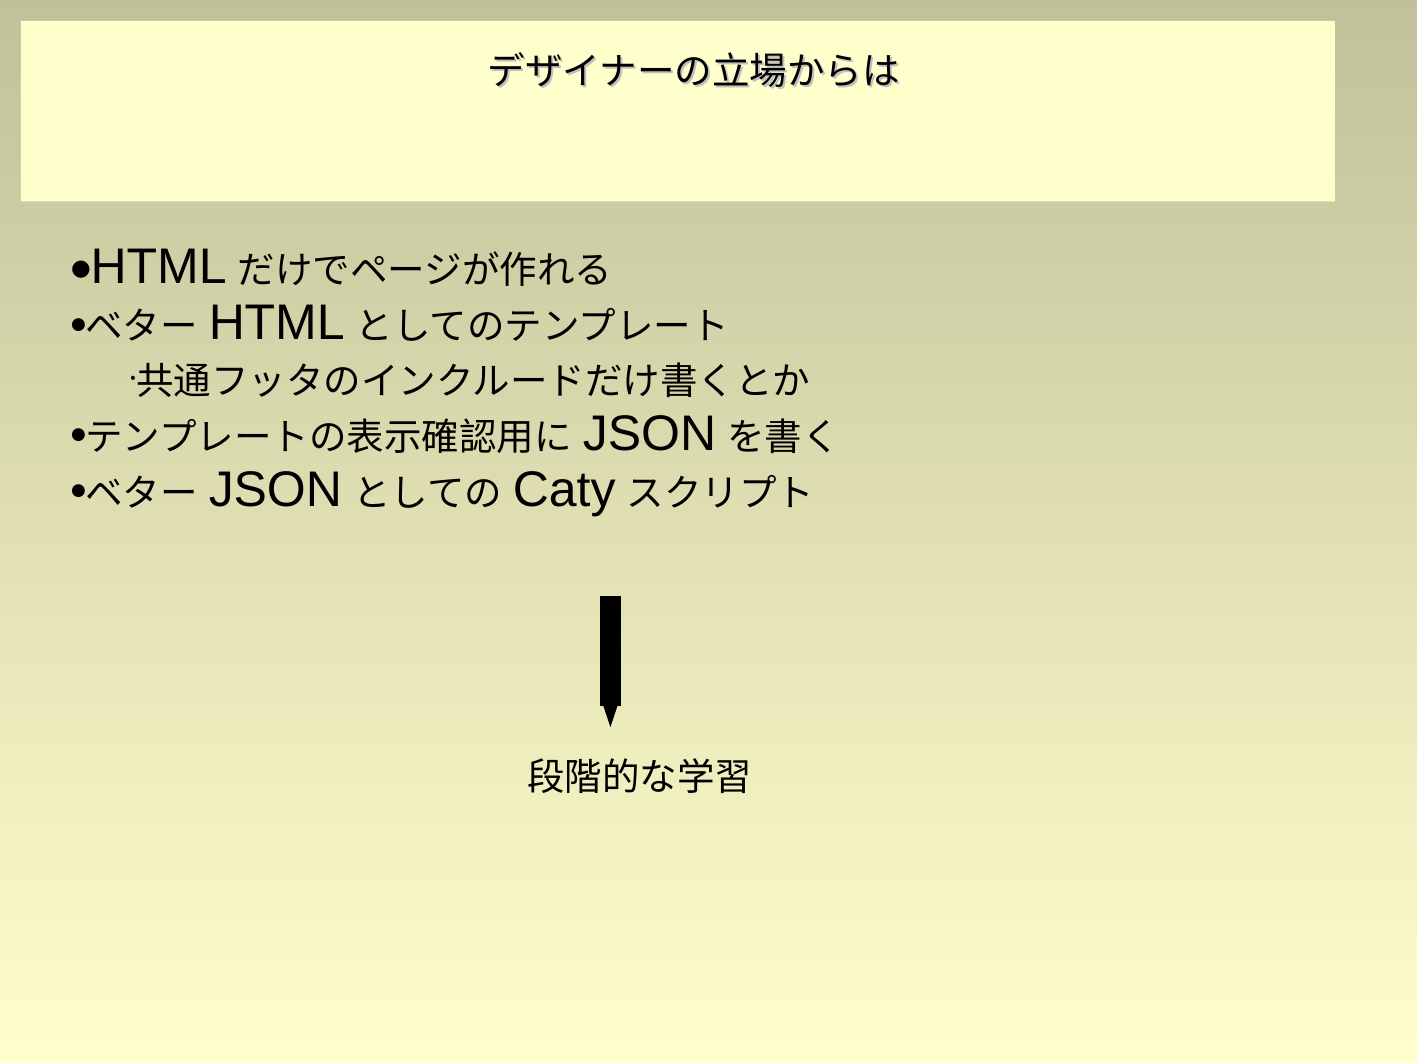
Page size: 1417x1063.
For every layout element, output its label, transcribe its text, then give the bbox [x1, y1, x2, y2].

text_box HTMLだけでページが作れる ベターHTMLとしてのテンプレート 共通フッタのインクルードだけ書くとか テンプレートの表示確認用にJSONを書く ベターJSONとしてのCatyスクリプト [56, 231, 1309, 584]
text_box 段階的な学習 [50, 739, 1230, 1003]
text_box デザイナーの立場からは [22, 33, 1365, 180]
text_box [20, 20, 1335, 202]
